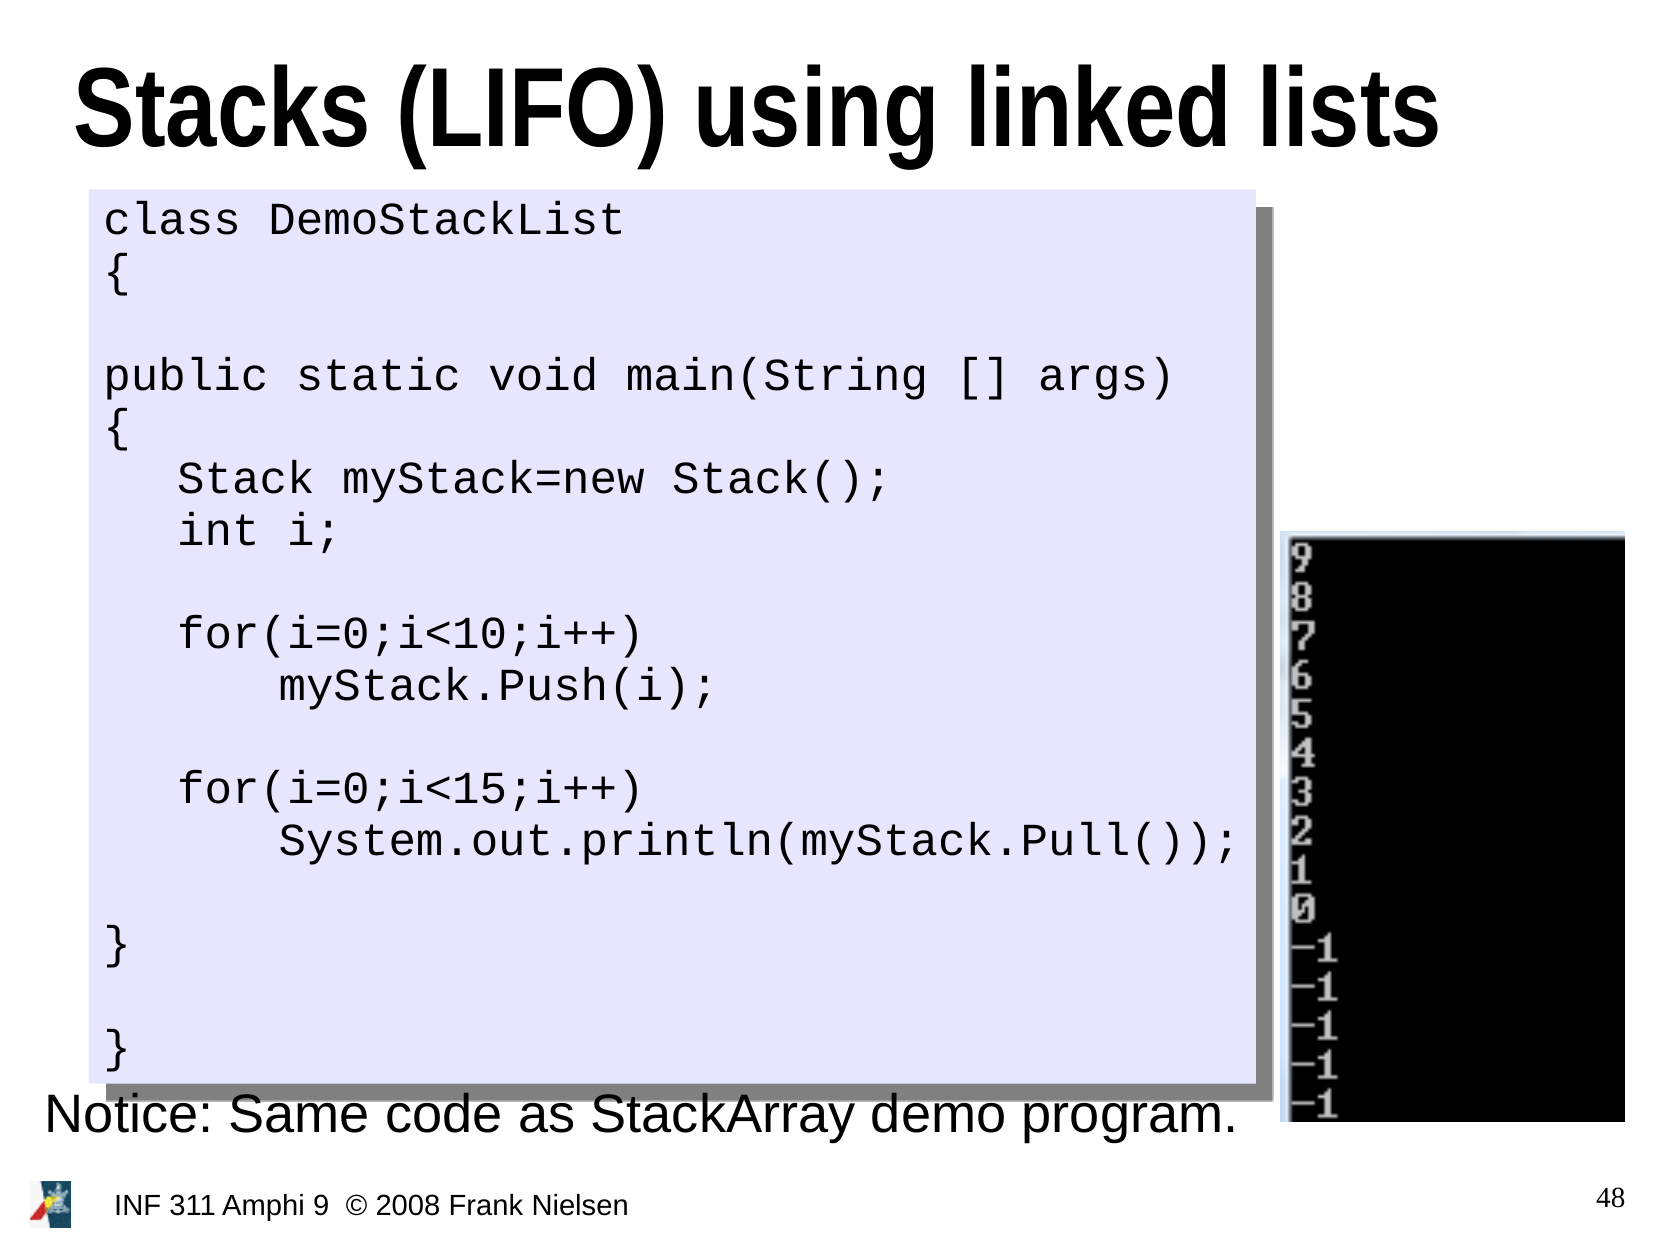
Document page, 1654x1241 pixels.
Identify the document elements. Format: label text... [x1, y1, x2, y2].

text_box class DemoStackList { public static void main(String [] args) { Stack myStack=new Stack(); int i; for(i=0;i<10;i++) myStack.Push(i); for(i=0;i<15;i++) System.out.println(myStack.Pull()); } } [88, 189, 1256, 1034]
text_box Notice: Same code as StackArray demo program. [30, 1076, 1256, 1152]
text_box Stacks (LIFO) using linked lists [59, 33, 1484, 178]
picture [1280, 531, 1625, 1123]
picture [29, 1181, 71, 1228]
